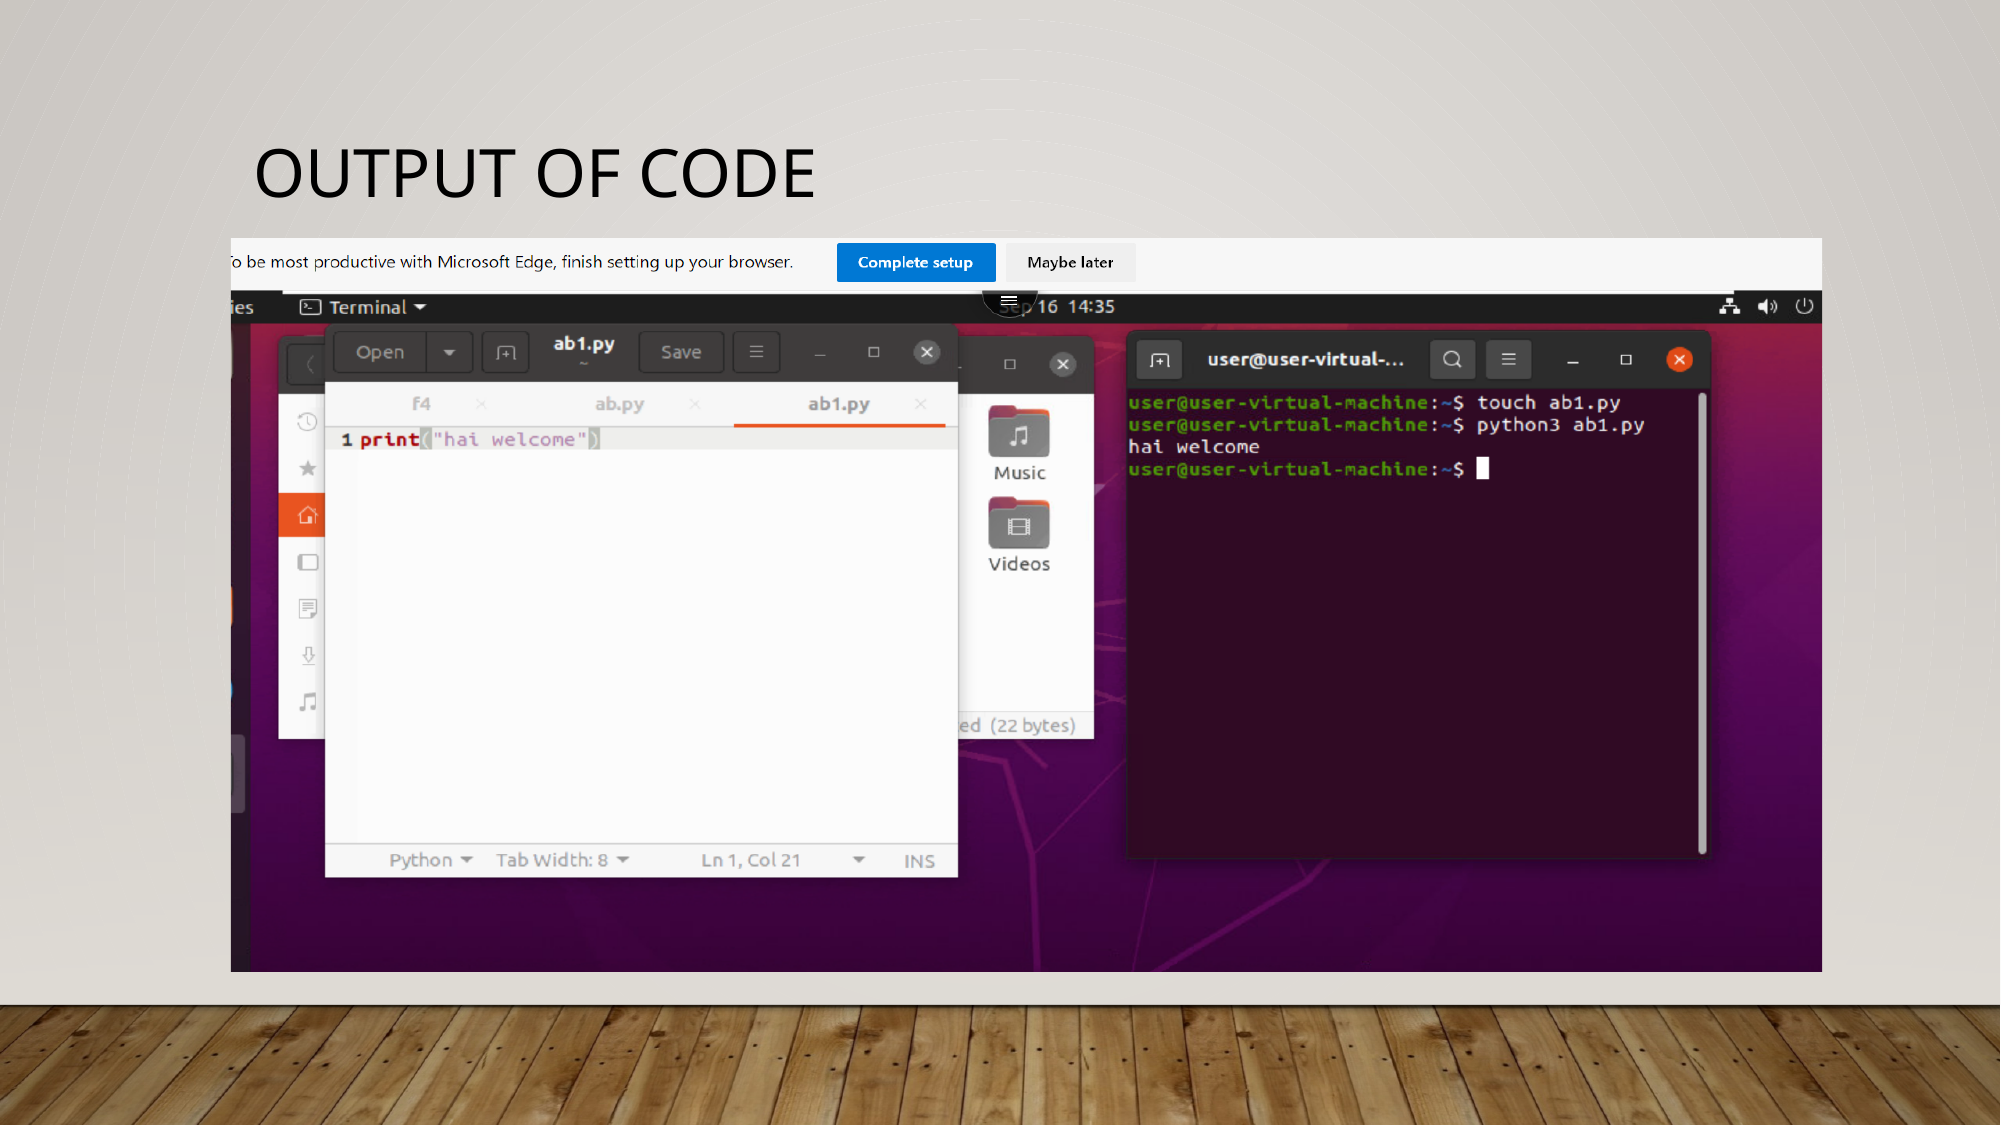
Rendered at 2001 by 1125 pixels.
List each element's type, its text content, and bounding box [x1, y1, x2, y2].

picture [230, 238, 1823, 972]
title Output of code [238, 131, 1814, 238]
picture [0, 1005, 2000, 1125]
